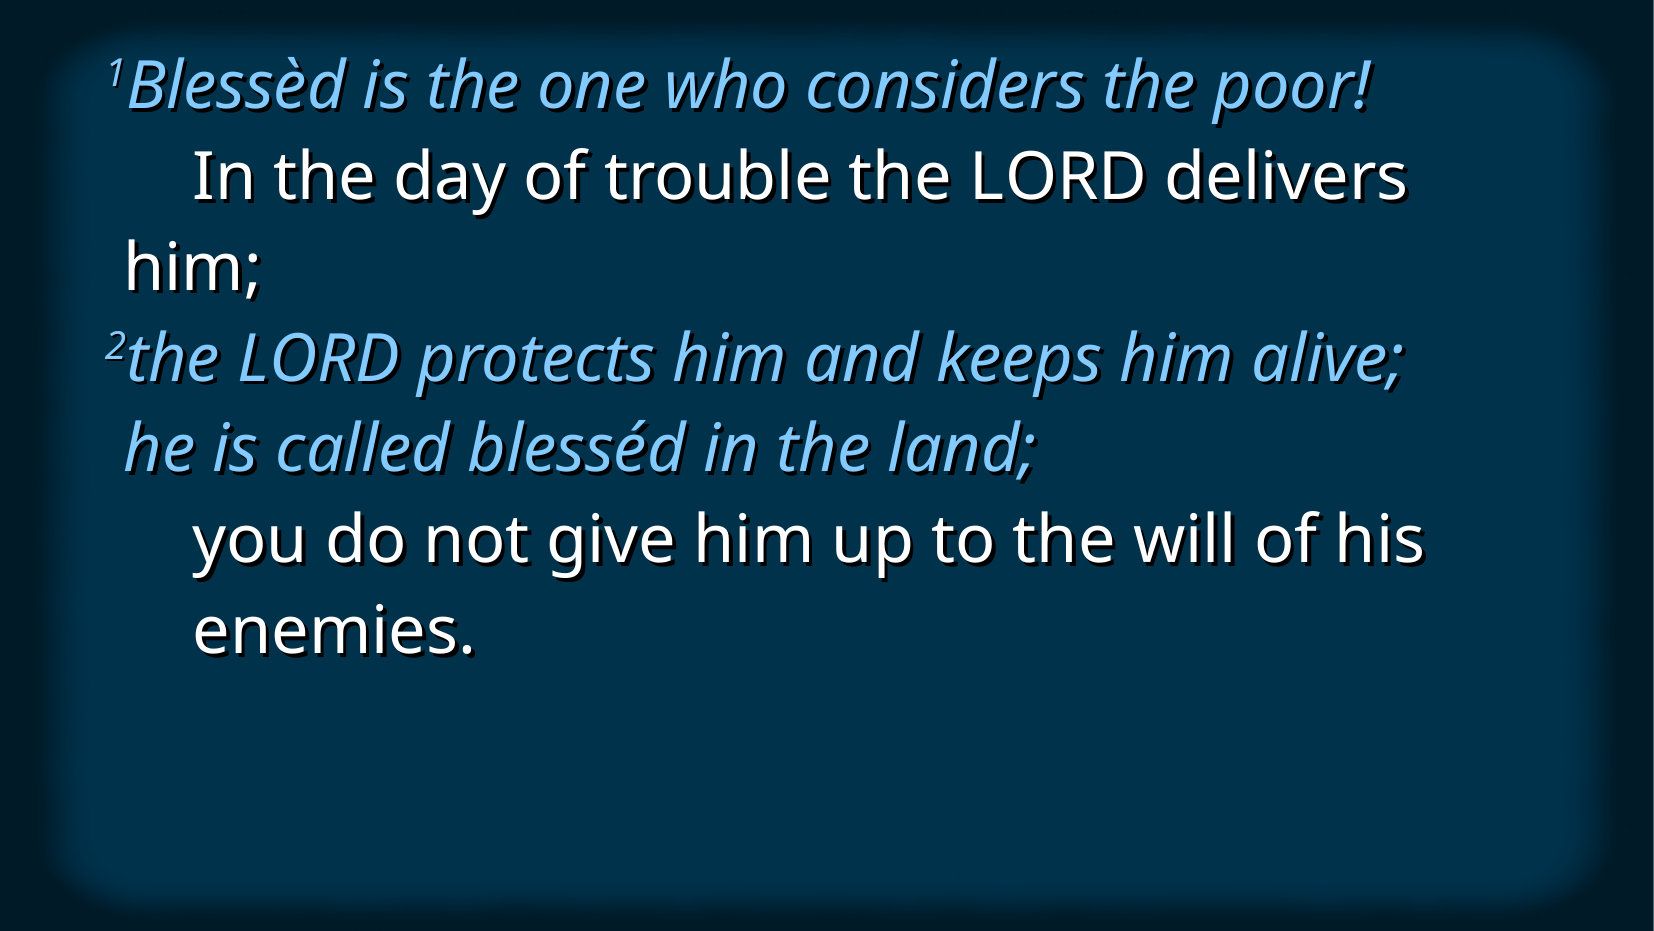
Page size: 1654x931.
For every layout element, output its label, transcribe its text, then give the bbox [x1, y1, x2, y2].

text_box 1Blessèd is the one who considers the poor! In the day of trouble the LORD delivers him; 2the LORD protects him and keeps him alive; he is called blesséd in the land; you do not give him up to the will of his enemies. [90, 30, 1576, 578]
picture [0, 0, 1654, 931]
